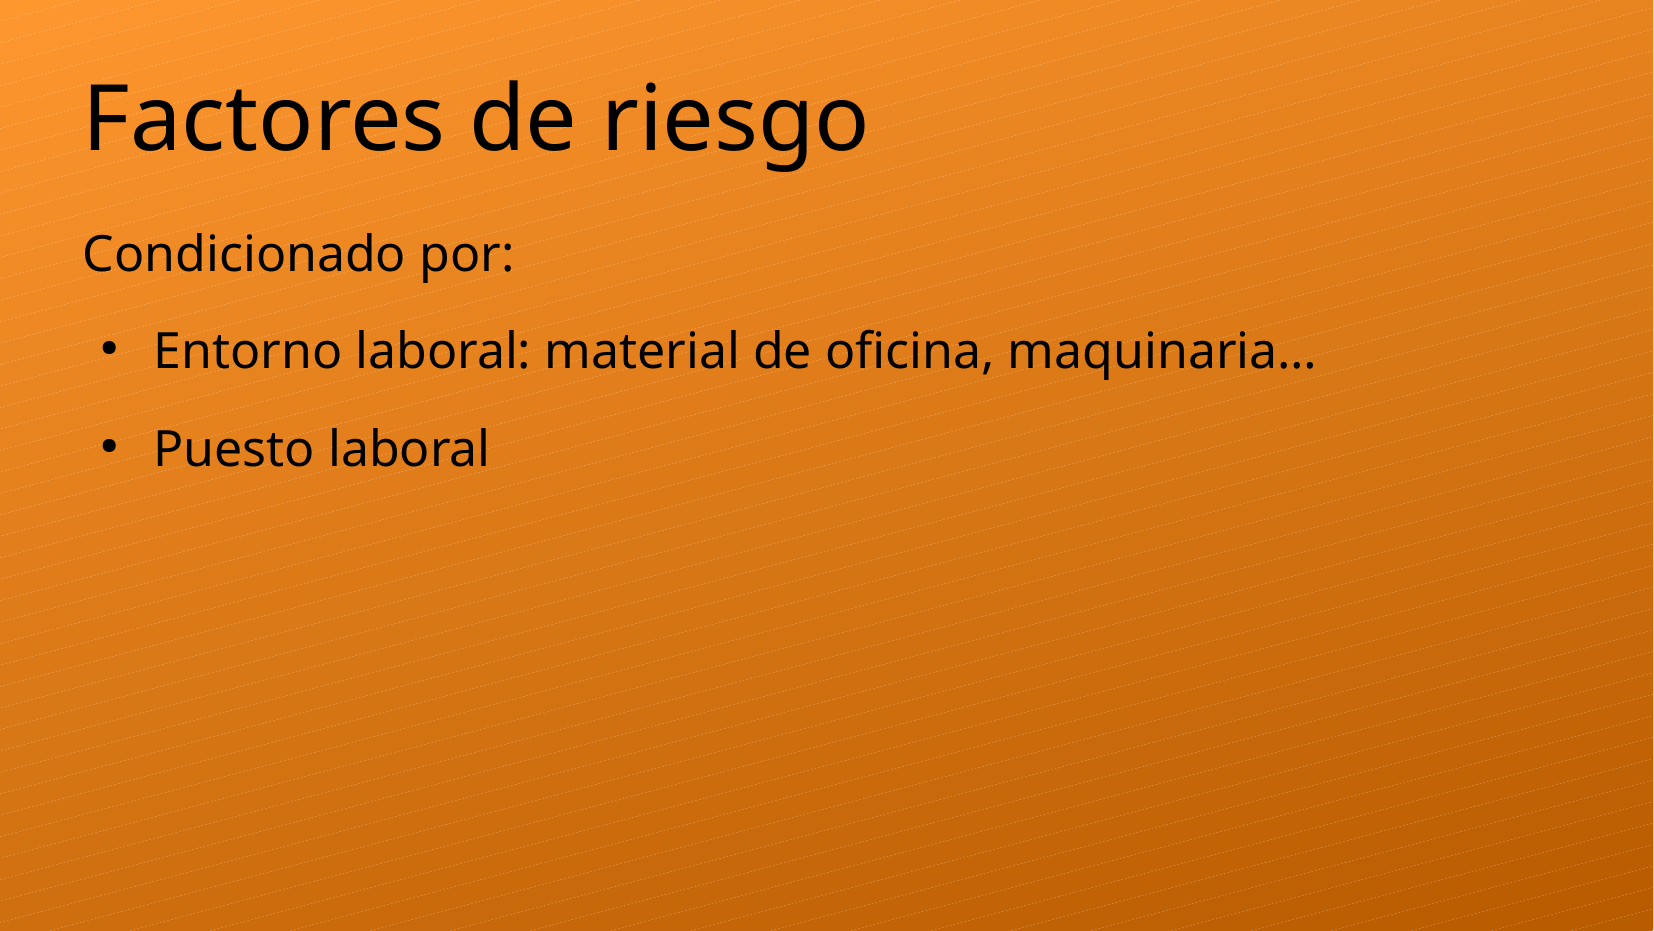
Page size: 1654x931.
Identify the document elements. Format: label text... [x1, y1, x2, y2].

list Condicionado por: Entorno laboral: material de oficina, maquinaria… Puesto laboral [82, 217, 1571, 758]
title Factores de riesgo [82, 37, 1571, 193]
